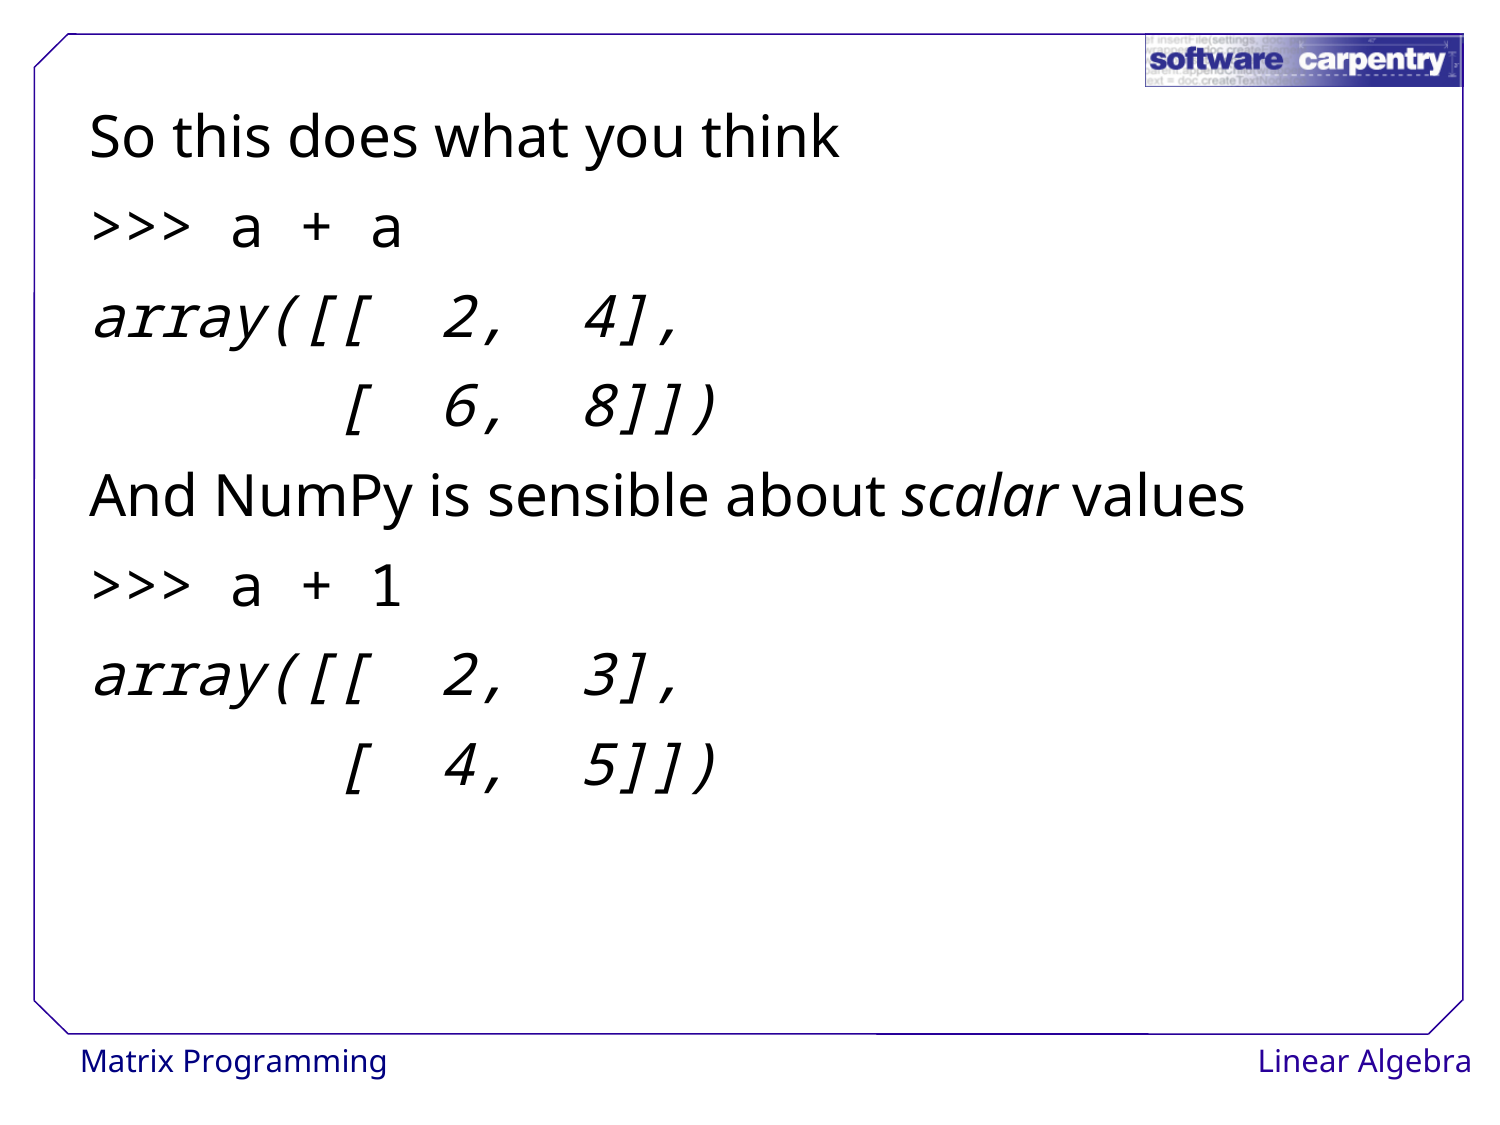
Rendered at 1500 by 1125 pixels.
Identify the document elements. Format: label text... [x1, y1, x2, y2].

list So this does what you think >>> a + a array([[ 2, 4], [ 6, 8]]) And NumPy is sensible about scalar values >>> a + 1 array([[ 2, 3], [ 4, 5]]) [75, 99, 1426, 1013]
picture [1145, 33, 1464, 87]
